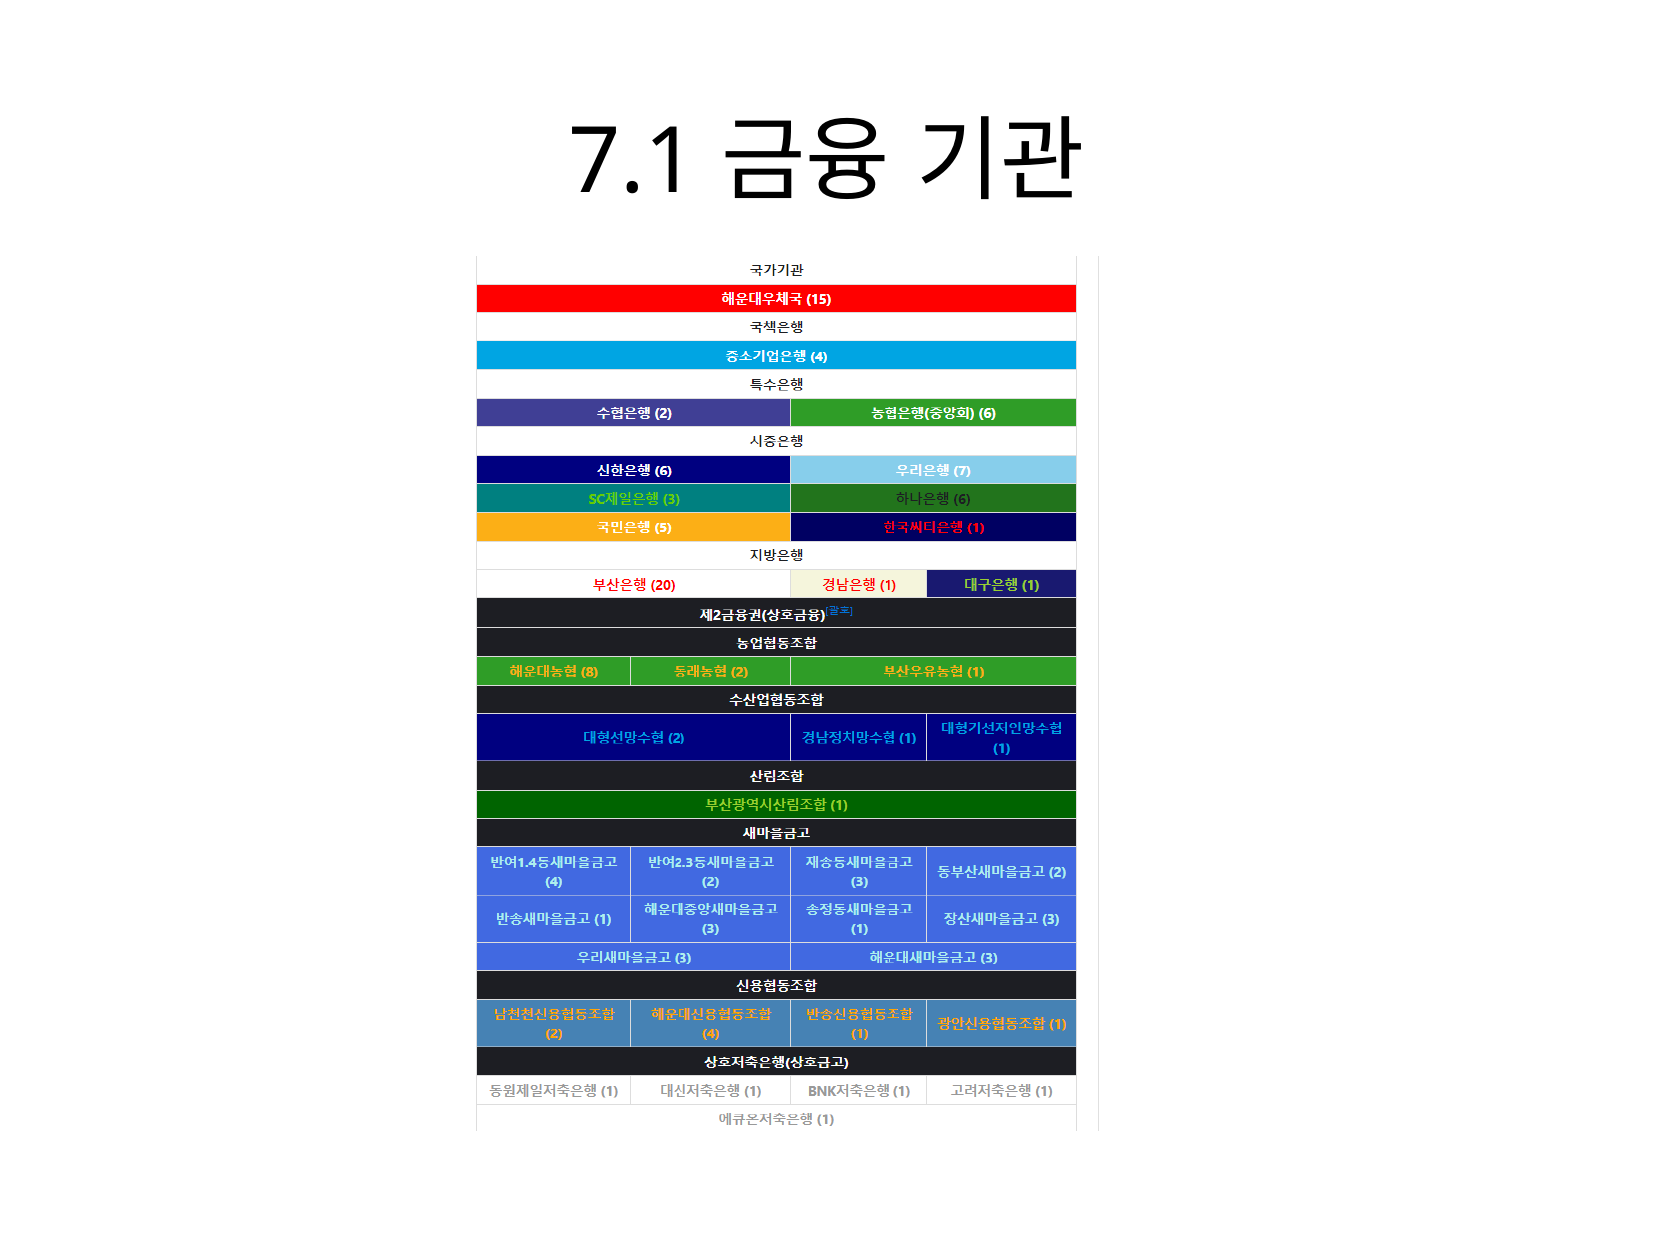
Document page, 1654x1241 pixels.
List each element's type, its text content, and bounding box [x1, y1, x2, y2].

picture [472, 256, 1099, 1131]
title 7.1 금융 기관 [82, 49, 1571, 257]
